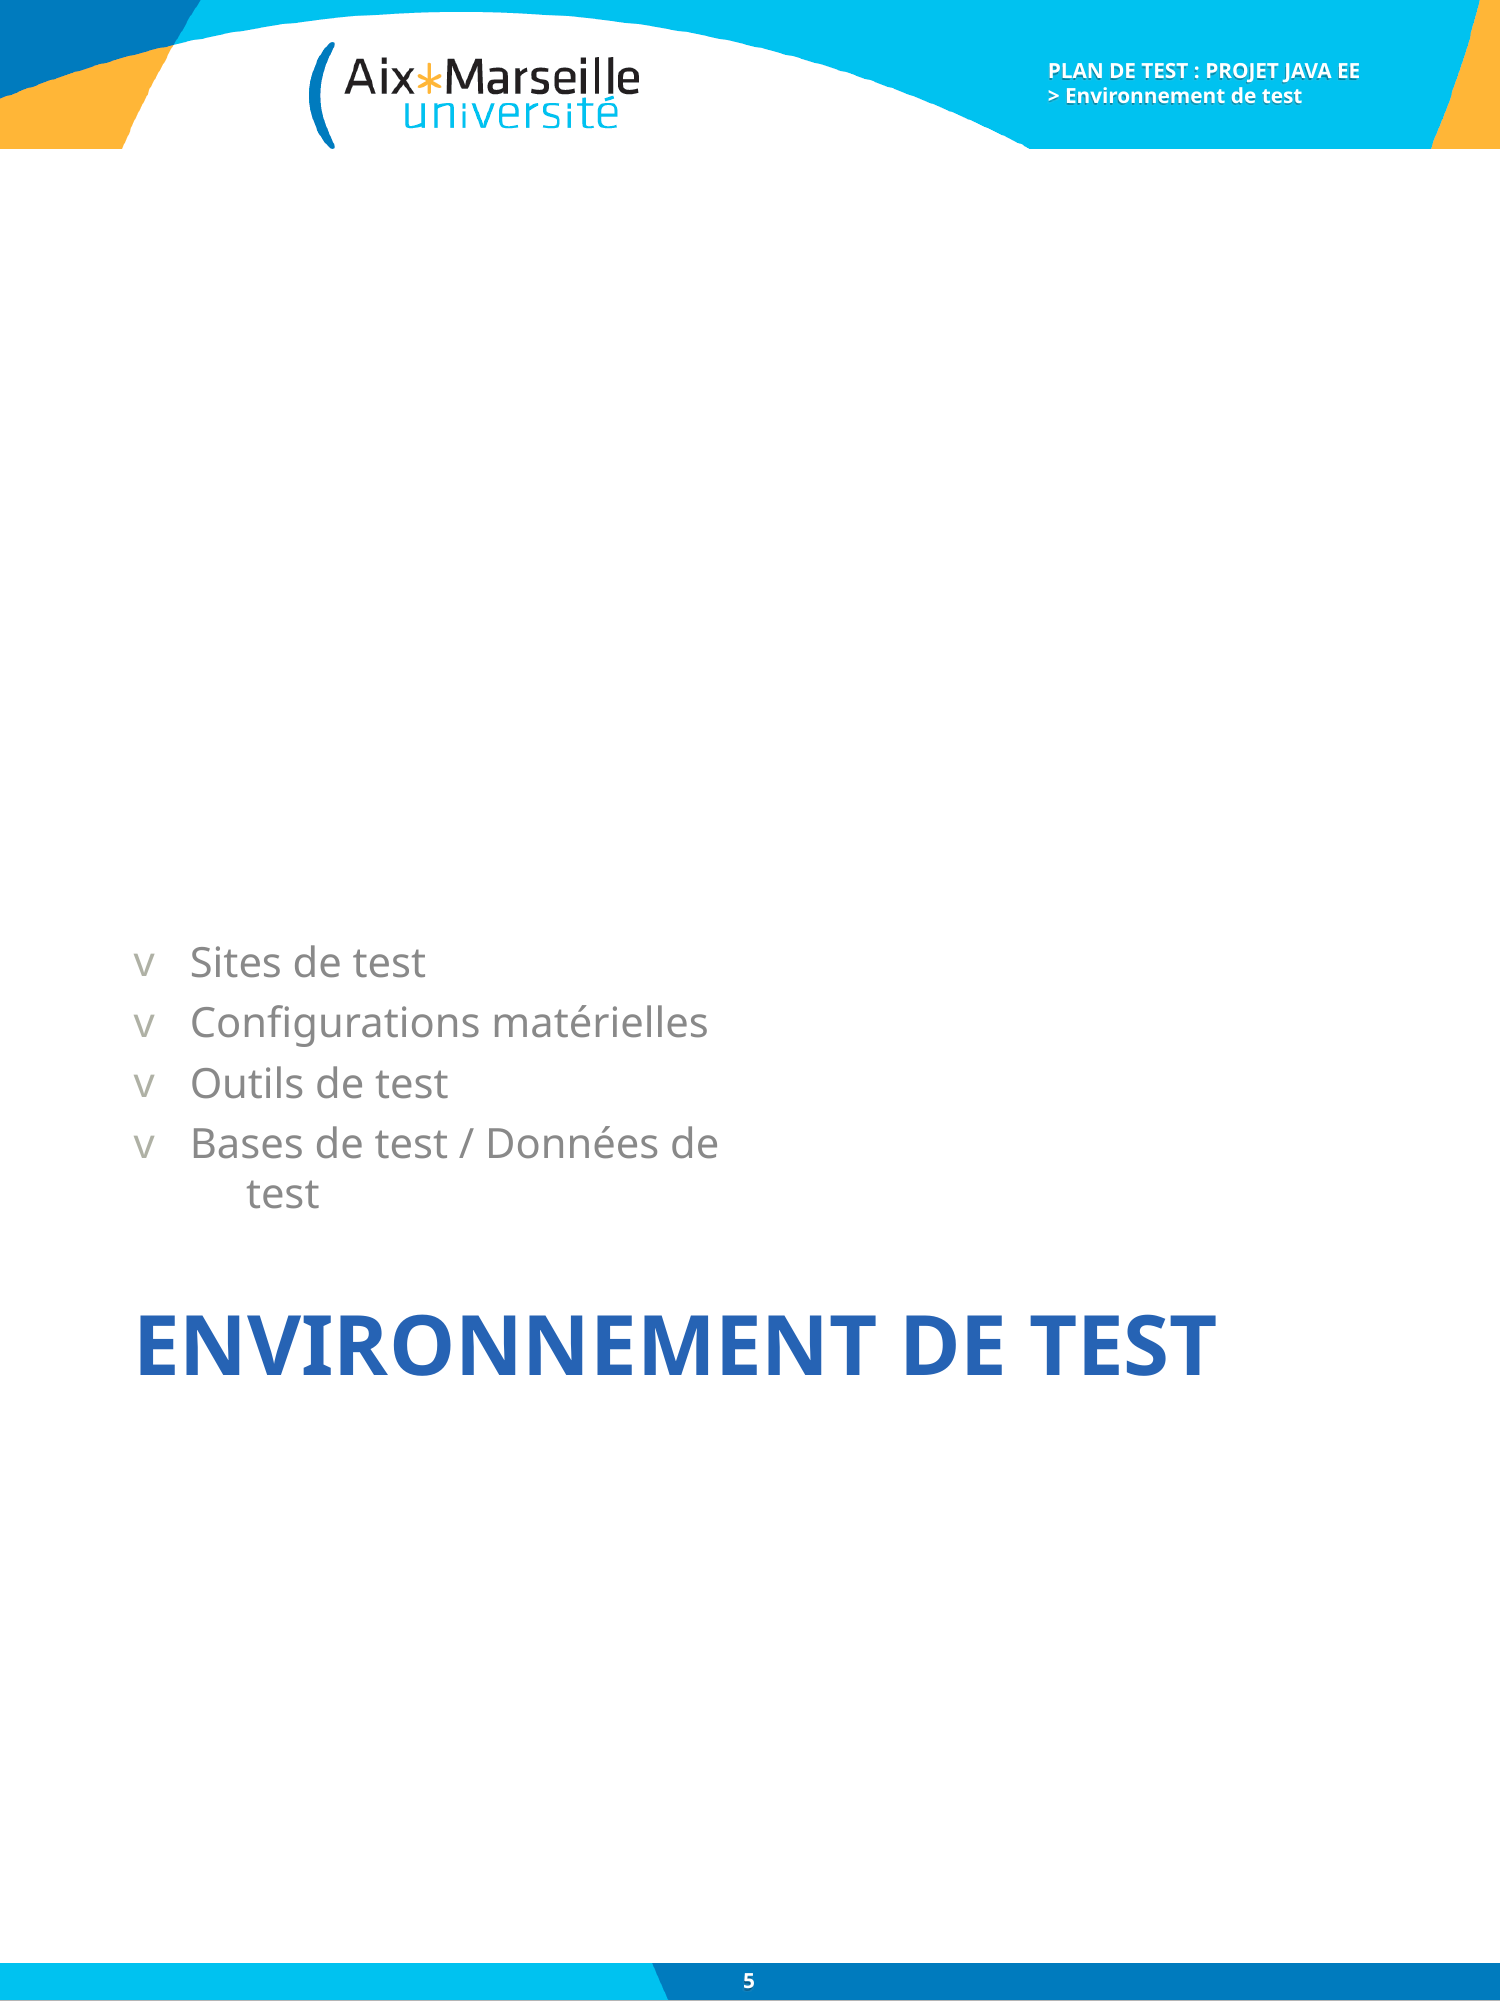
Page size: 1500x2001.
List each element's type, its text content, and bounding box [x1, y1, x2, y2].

title Environnement de test [118, 1286, 1394, 1683]
list Sites de test Configurations matérielles Outils de test Bases de test / Données de test [118, 847, 1394, 1286]
text_box PLAN DE TEST : PROJET JAVA EE > Environnement de test [1032, 0, 1500, 165]
text_box [353, 1960, 1145, 2000]
